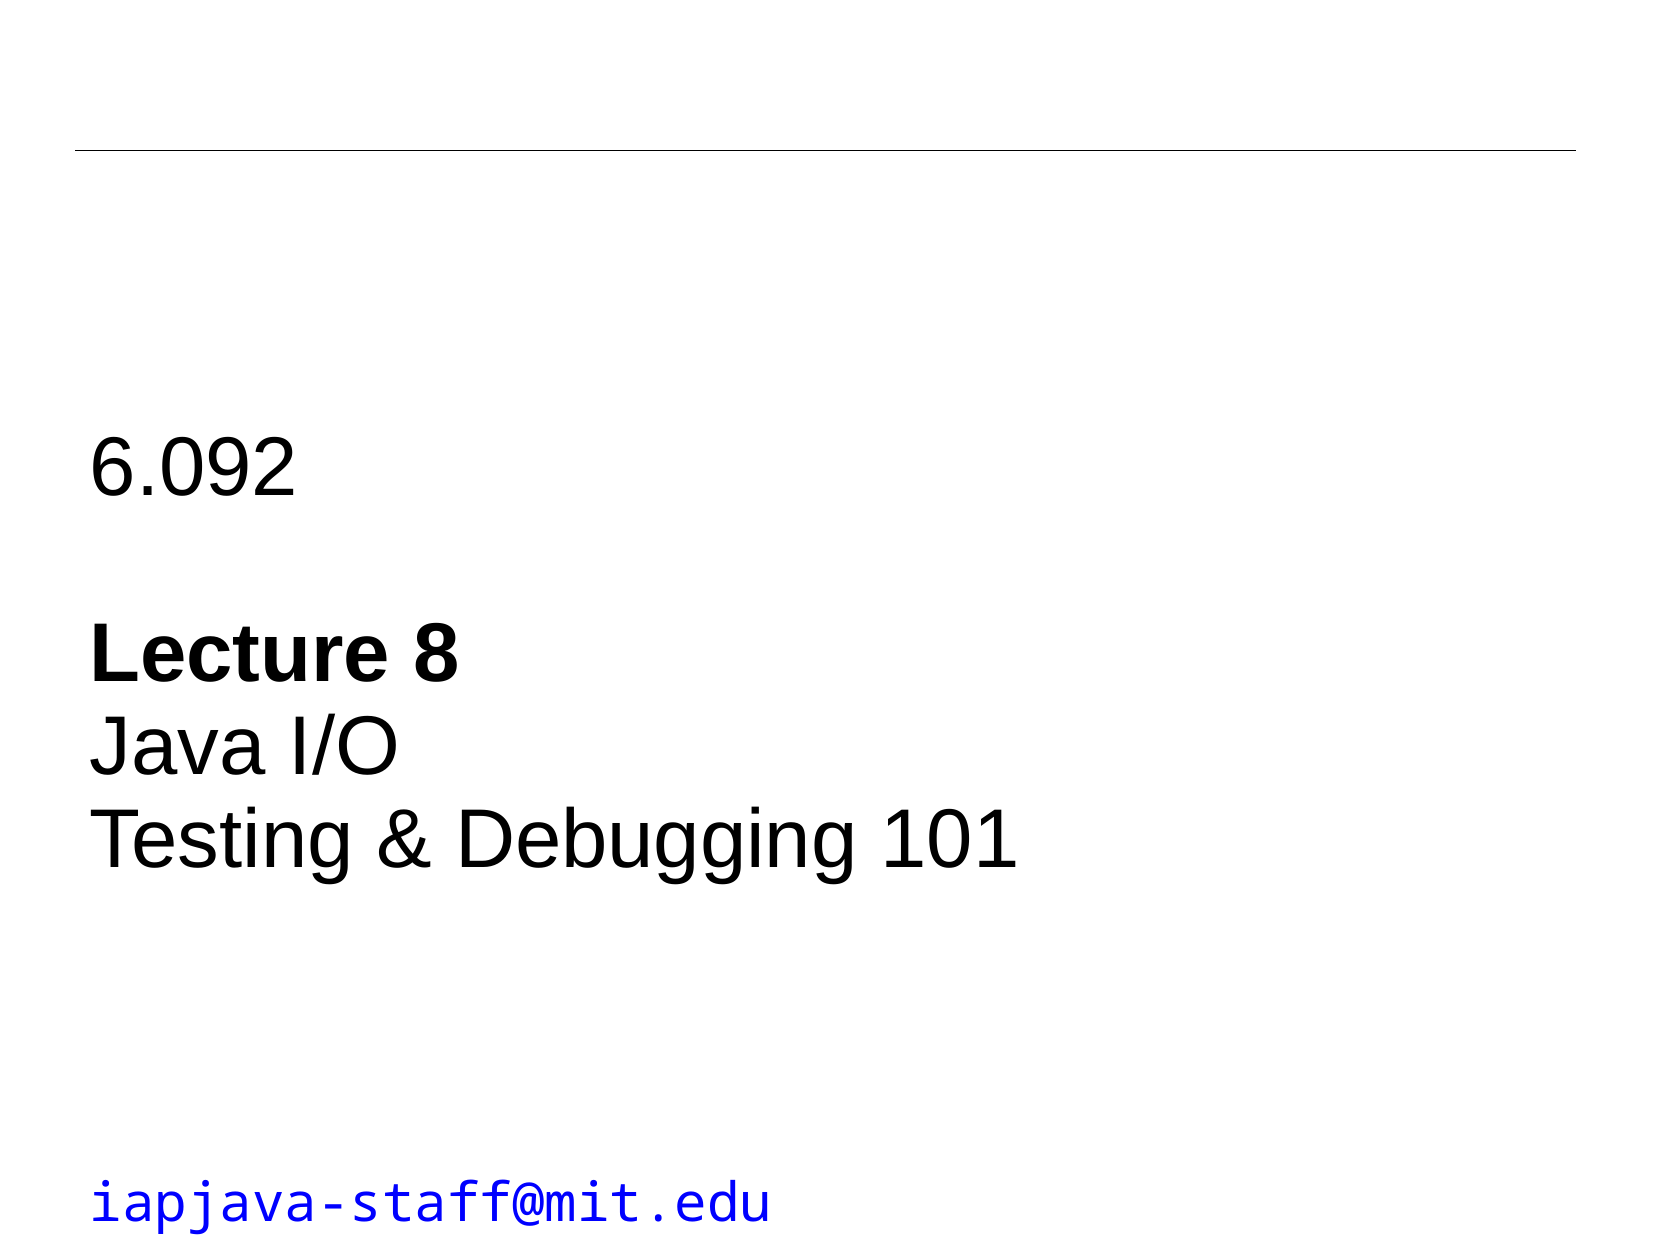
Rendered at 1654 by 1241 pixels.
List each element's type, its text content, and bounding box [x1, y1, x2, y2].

text_box 6.092 Lecture 8 Java I/O Testing & Debugging 101 iapjava-staff@mit.edu [75, 412, 1036, 1241]
